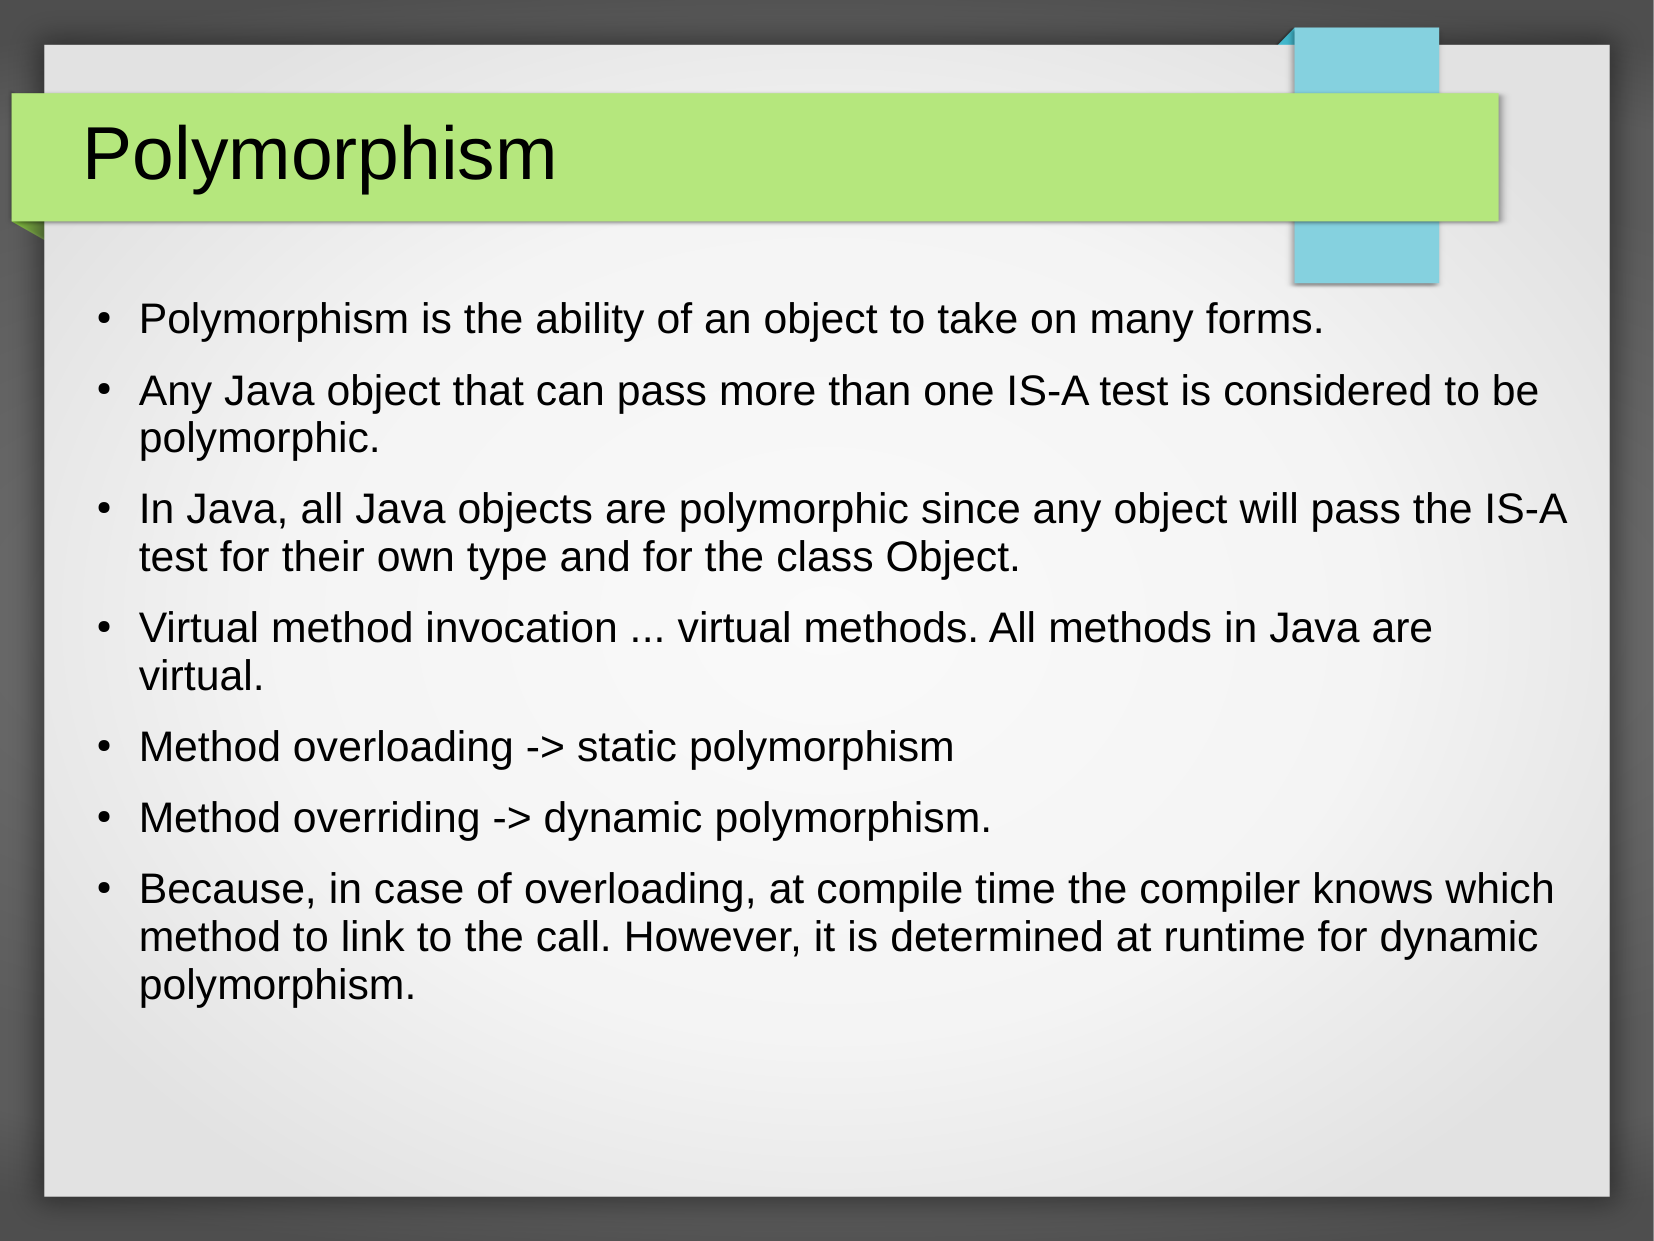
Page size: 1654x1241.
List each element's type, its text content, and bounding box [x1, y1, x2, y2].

list Polymorphism is the ability of an object to take on many forms. Any Java object that can pass more than one IS-A test is considered to be polymorphic. In Java, all Java objects are polymorphic since any object will pass the IS-A test for their own type and for the class Object. Virtual method invocation ... virtual methods. All methods in Java are virtual. Method overloading -> static polymorphism Method overriding -> dynamic polymorphism. Because, in case of overloading, at compile time the compiler knows which method to link to the call. However, it is determined at runtime for dynamic polymorphism. [82, 295, 1571, 1015]
title Polymorphism [82, 94, 1264, 213]
picture [0, 0, 1654, 1241]
